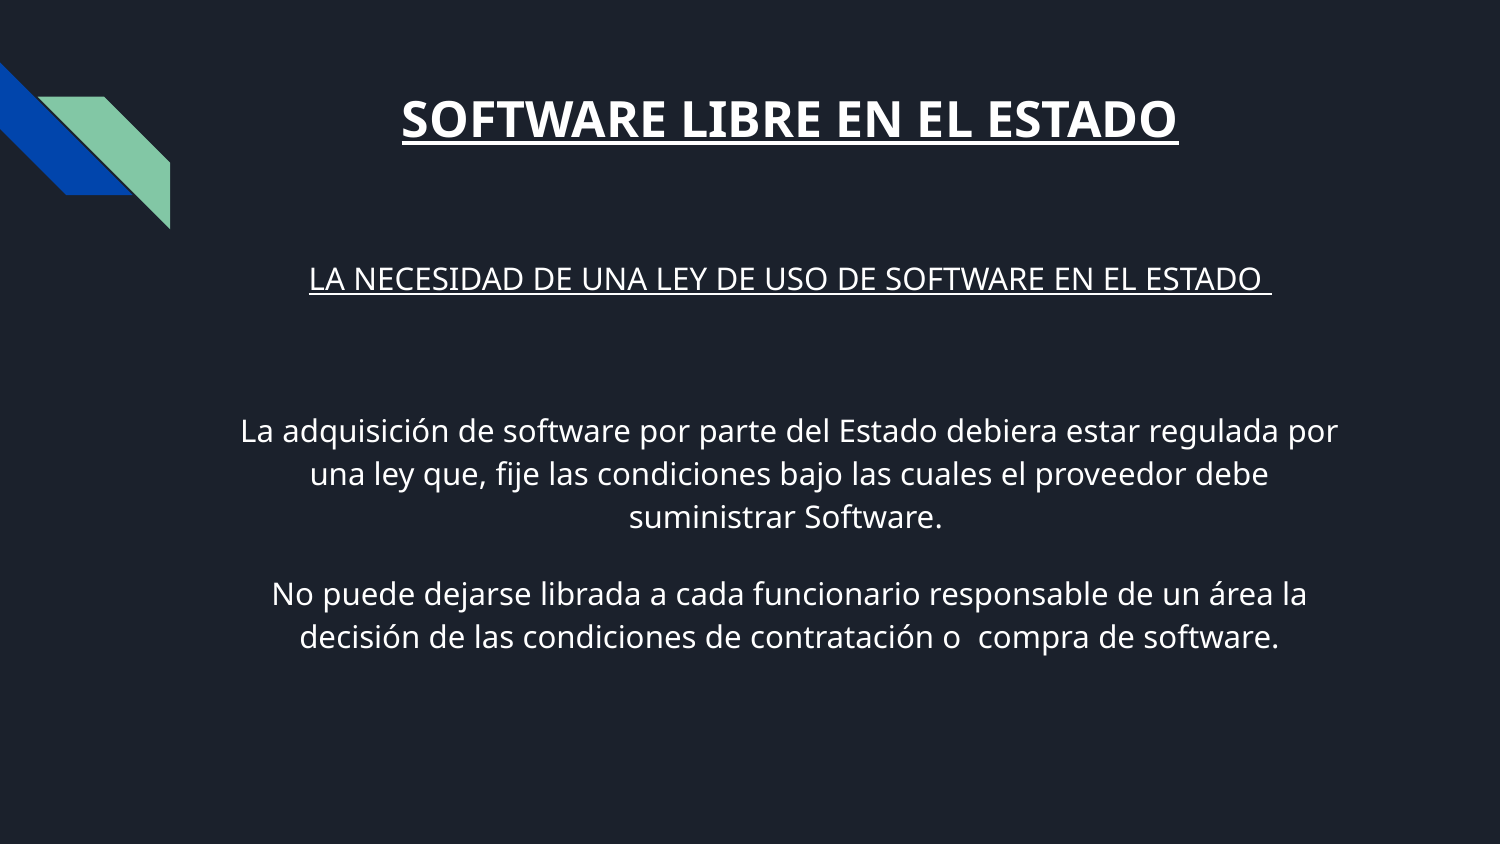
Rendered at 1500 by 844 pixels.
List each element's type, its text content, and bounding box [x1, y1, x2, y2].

title SOFTWARE LIBRE EN EL ESTADO [212, 72, 1368, 223]
list LA NECESIDAD DE UNA LEY DE USO DE SOFTWARE EN EL ESTADO La adquisición de software por parte del Estado debiera estar regulada por una ley que, fije las condiciones bajo las cuales el proveedor debe suministrar Software. No puede dejarse librada a cada funcionario responsable de un área la decisión de las condiciones de contratación o compra de software. [212, 253, 1368, 731]
